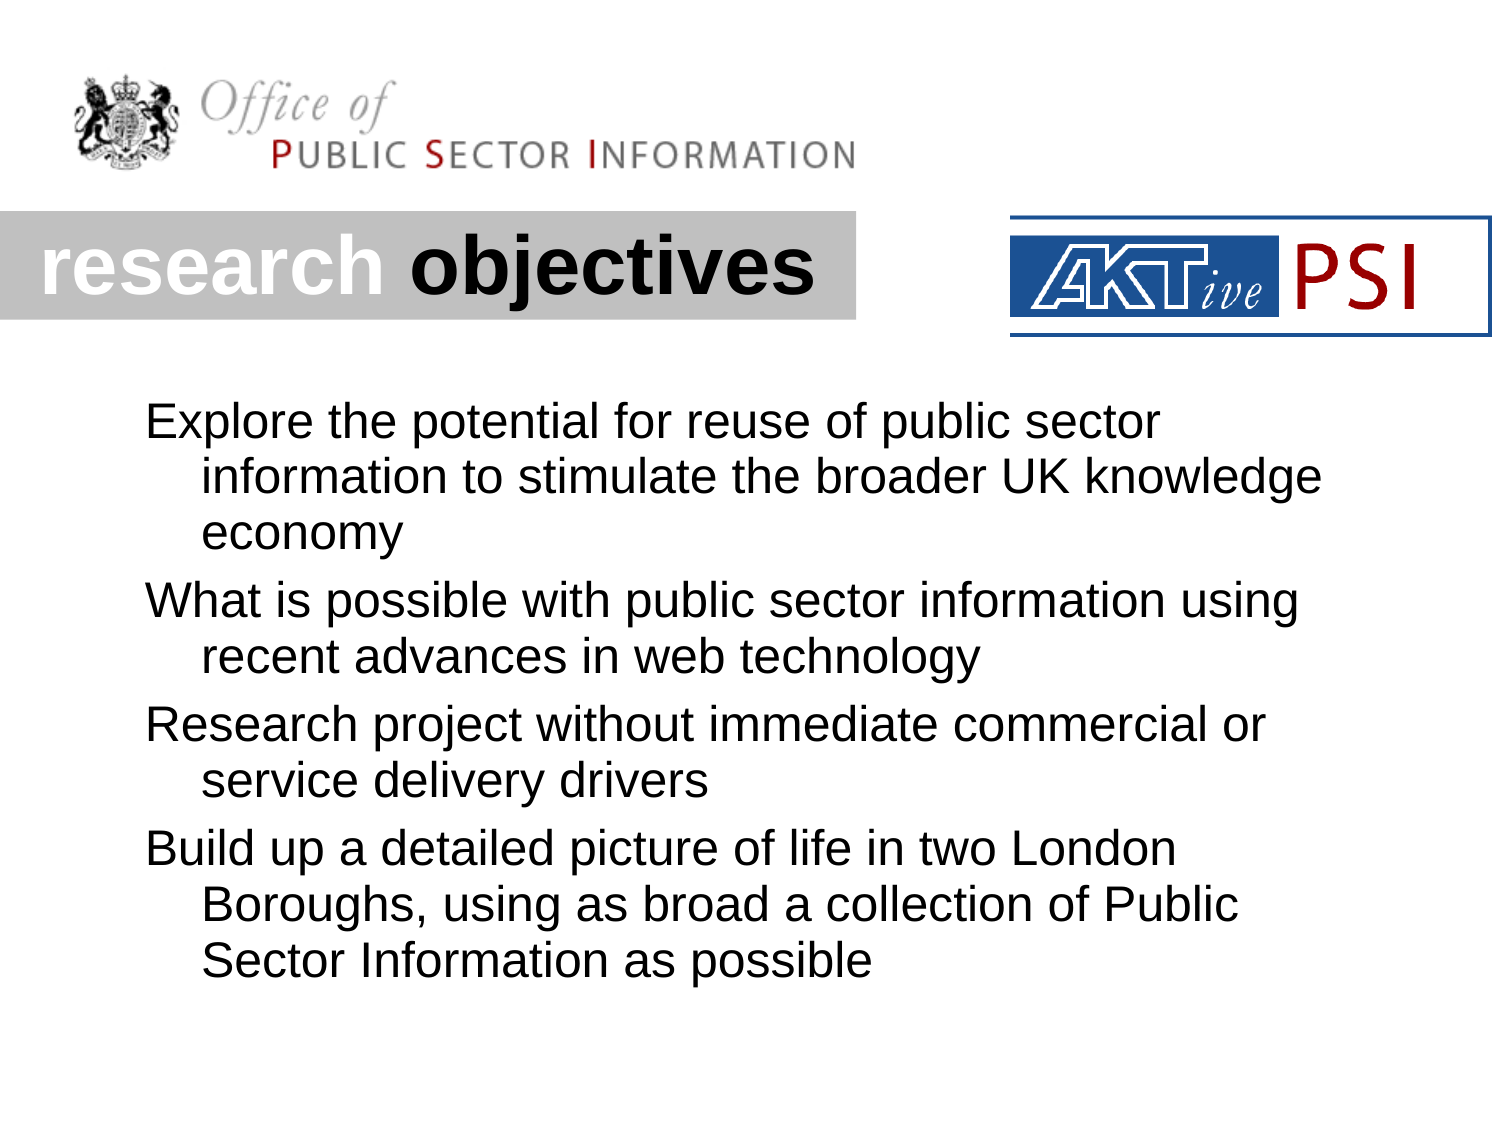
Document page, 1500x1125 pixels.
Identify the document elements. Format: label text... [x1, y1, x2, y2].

list Explore the potential for reuse of public sector information to stimulate the broader UK knowledge economy What is possible with public sector information using recent advances in web technology Research project without immediate commercial or service delivery drivers Build up a detailed picture of life in two London Boroughs, using as broad a collection of Public Sector Information as possible [129, 385, 1393, 1061]
picture [64, 66, 865, 181]
text_box research objectives [0, 211, 857, 320]
picture [1003, 208, 1500, 340]
